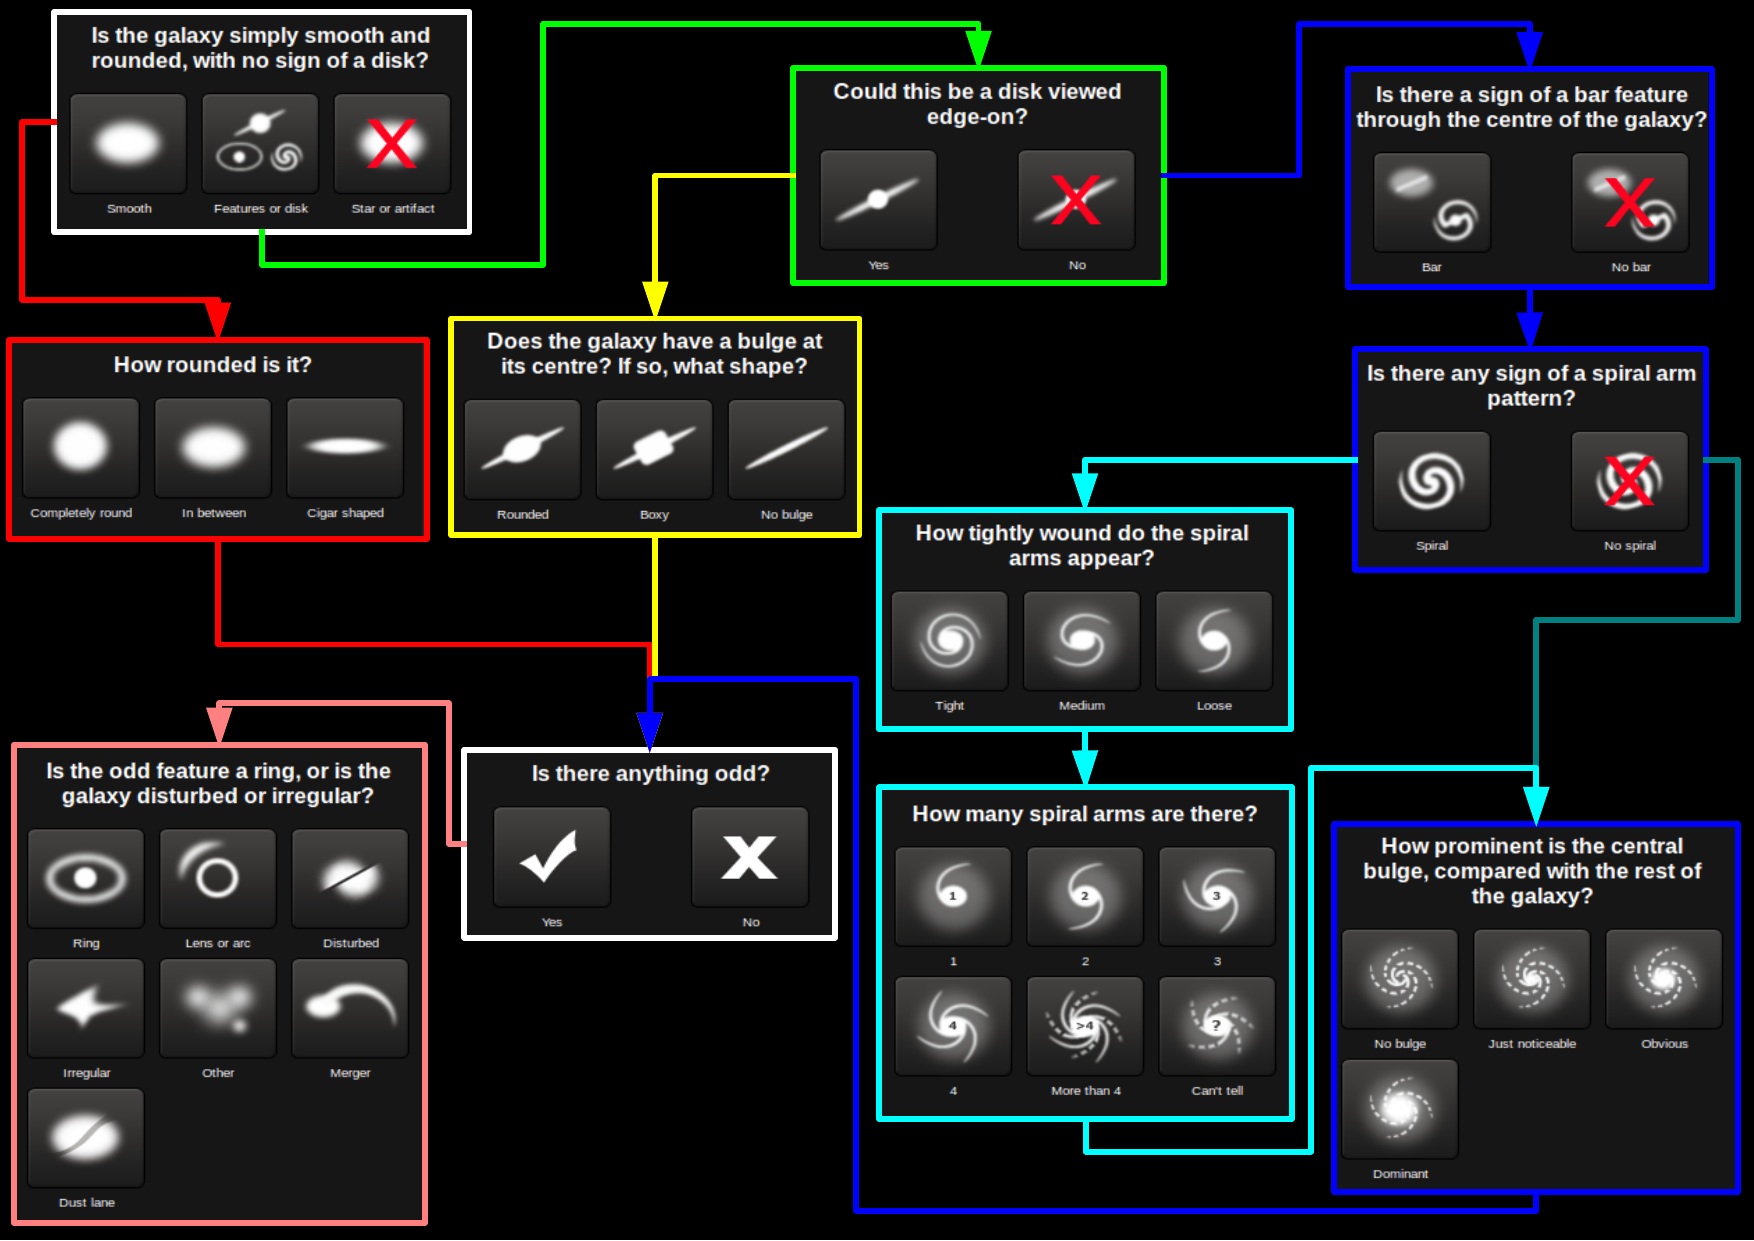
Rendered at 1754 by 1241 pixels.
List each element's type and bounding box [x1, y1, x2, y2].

picture [57, 14, 467, 230]
picture [1350, 72, 1709, 285]
picture [1357, 352, 1703, 567]
picture [11, 342, 424, 537]
picture [881, 513, 1289, 727]
picture [454, 321, 857, 533]
picture [882, 790, 1289, 1117]
picture [1337, 826, 1736, 1190]
picture [16, 747, 422, 1221]
picture [796, 70, 1162, 281]
picture [467, 752, 833, 935]
